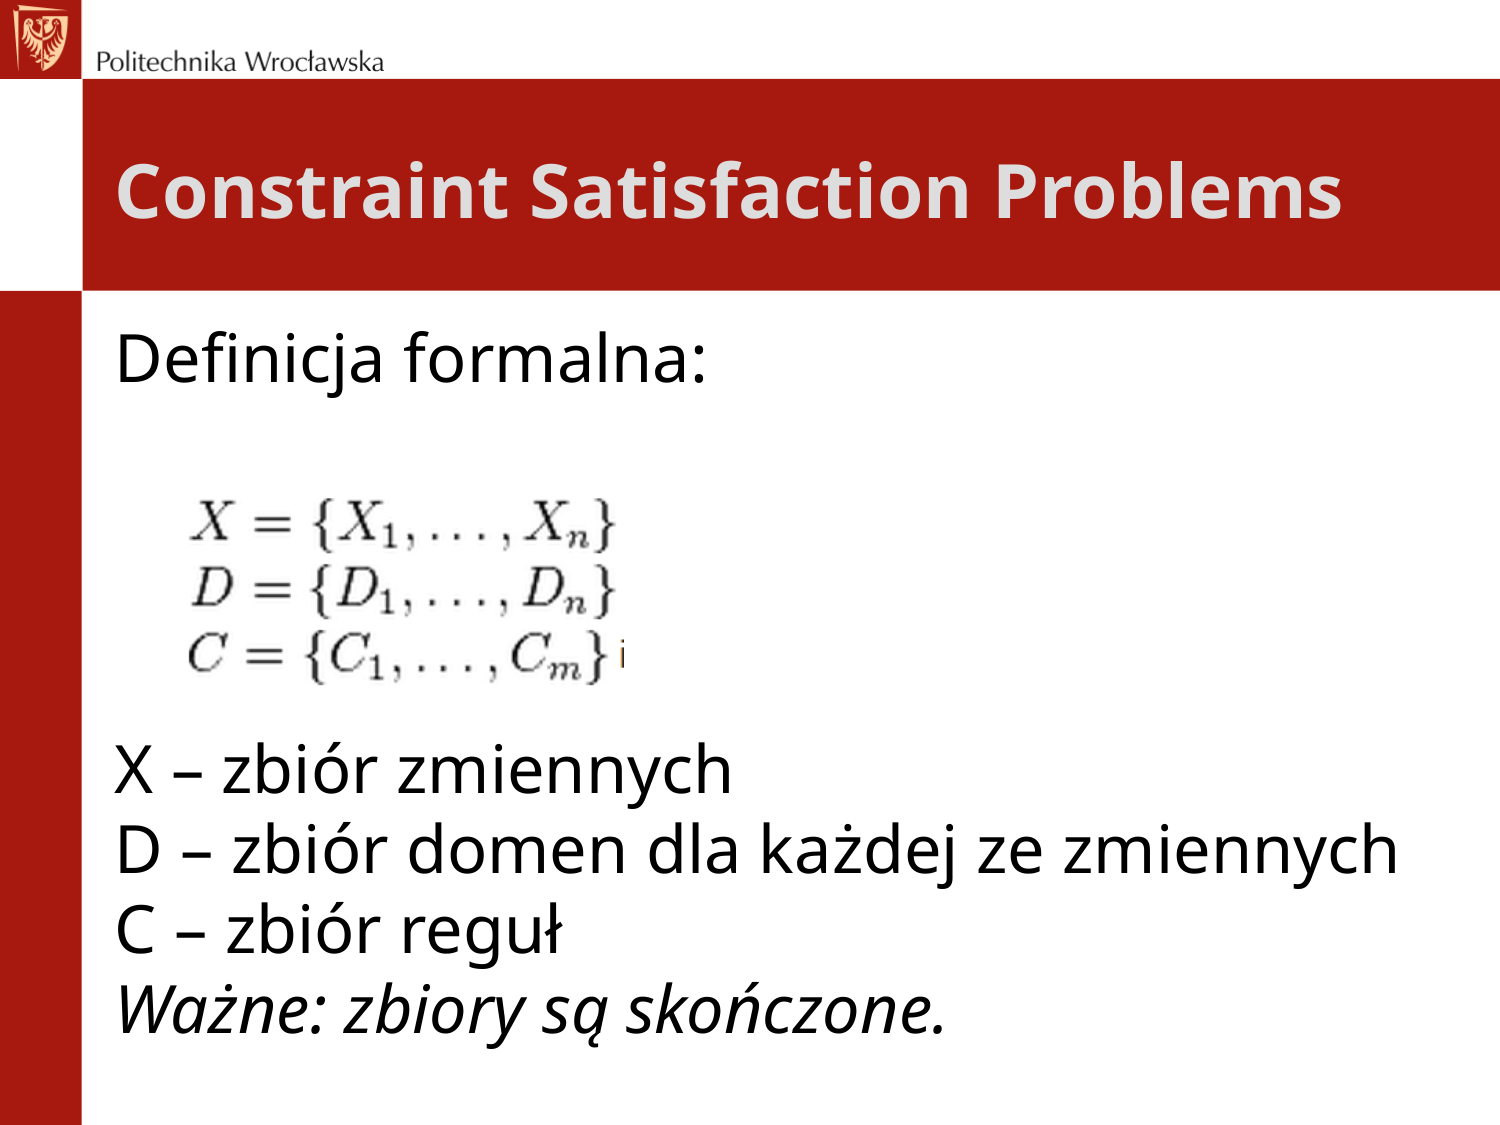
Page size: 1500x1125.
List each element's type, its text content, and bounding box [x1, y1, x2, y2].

picture [0, 0, 384, 79]
text_box Definicja formalna: X – zbiór zmiennych D – zbiór domen dla każdej ze zmiennych C – zbiór reguł Ważne: zbiory są skończone. [100, 308, 1483, 1106]
picture [180, 486, 624, 691]
text_box Constraint Satisfaction Problems [100, 103, 1483, 273]
